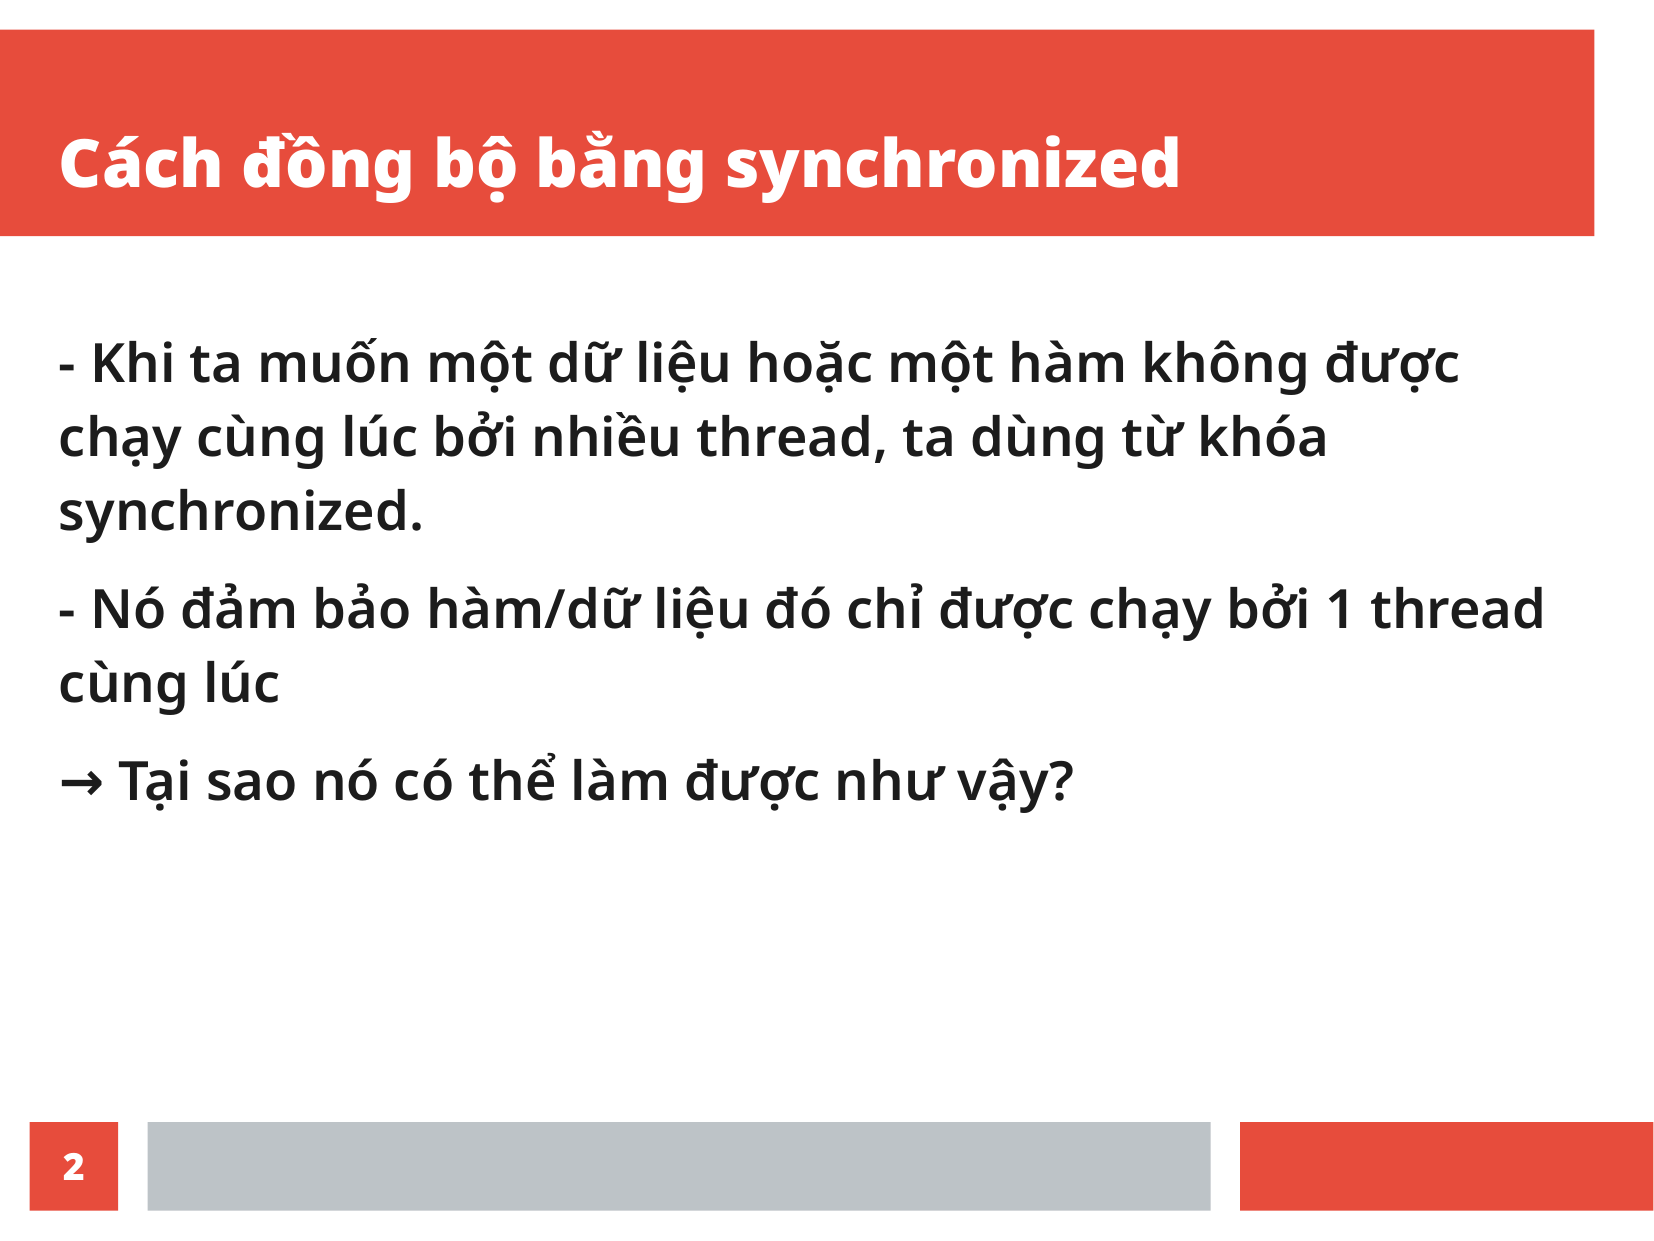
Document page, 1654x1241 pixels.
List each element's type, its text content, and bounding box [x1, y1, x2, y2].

list - Khi ta muốn một dữ liệu hoặc một hàm không được chạy cùng lúc bởi nhiều thread, ta dùng từ khóa synchronized. - Nó đảm bảo hàm/dữ liệu đó chỉ được chạy bởi 1 thread cùng lúc → Tại sao nó có thể làm được như vậy? [59, 324, 1565, 1093]
title Cách đồng bộ bằng synchronized [59, 59, 1595, 207]
